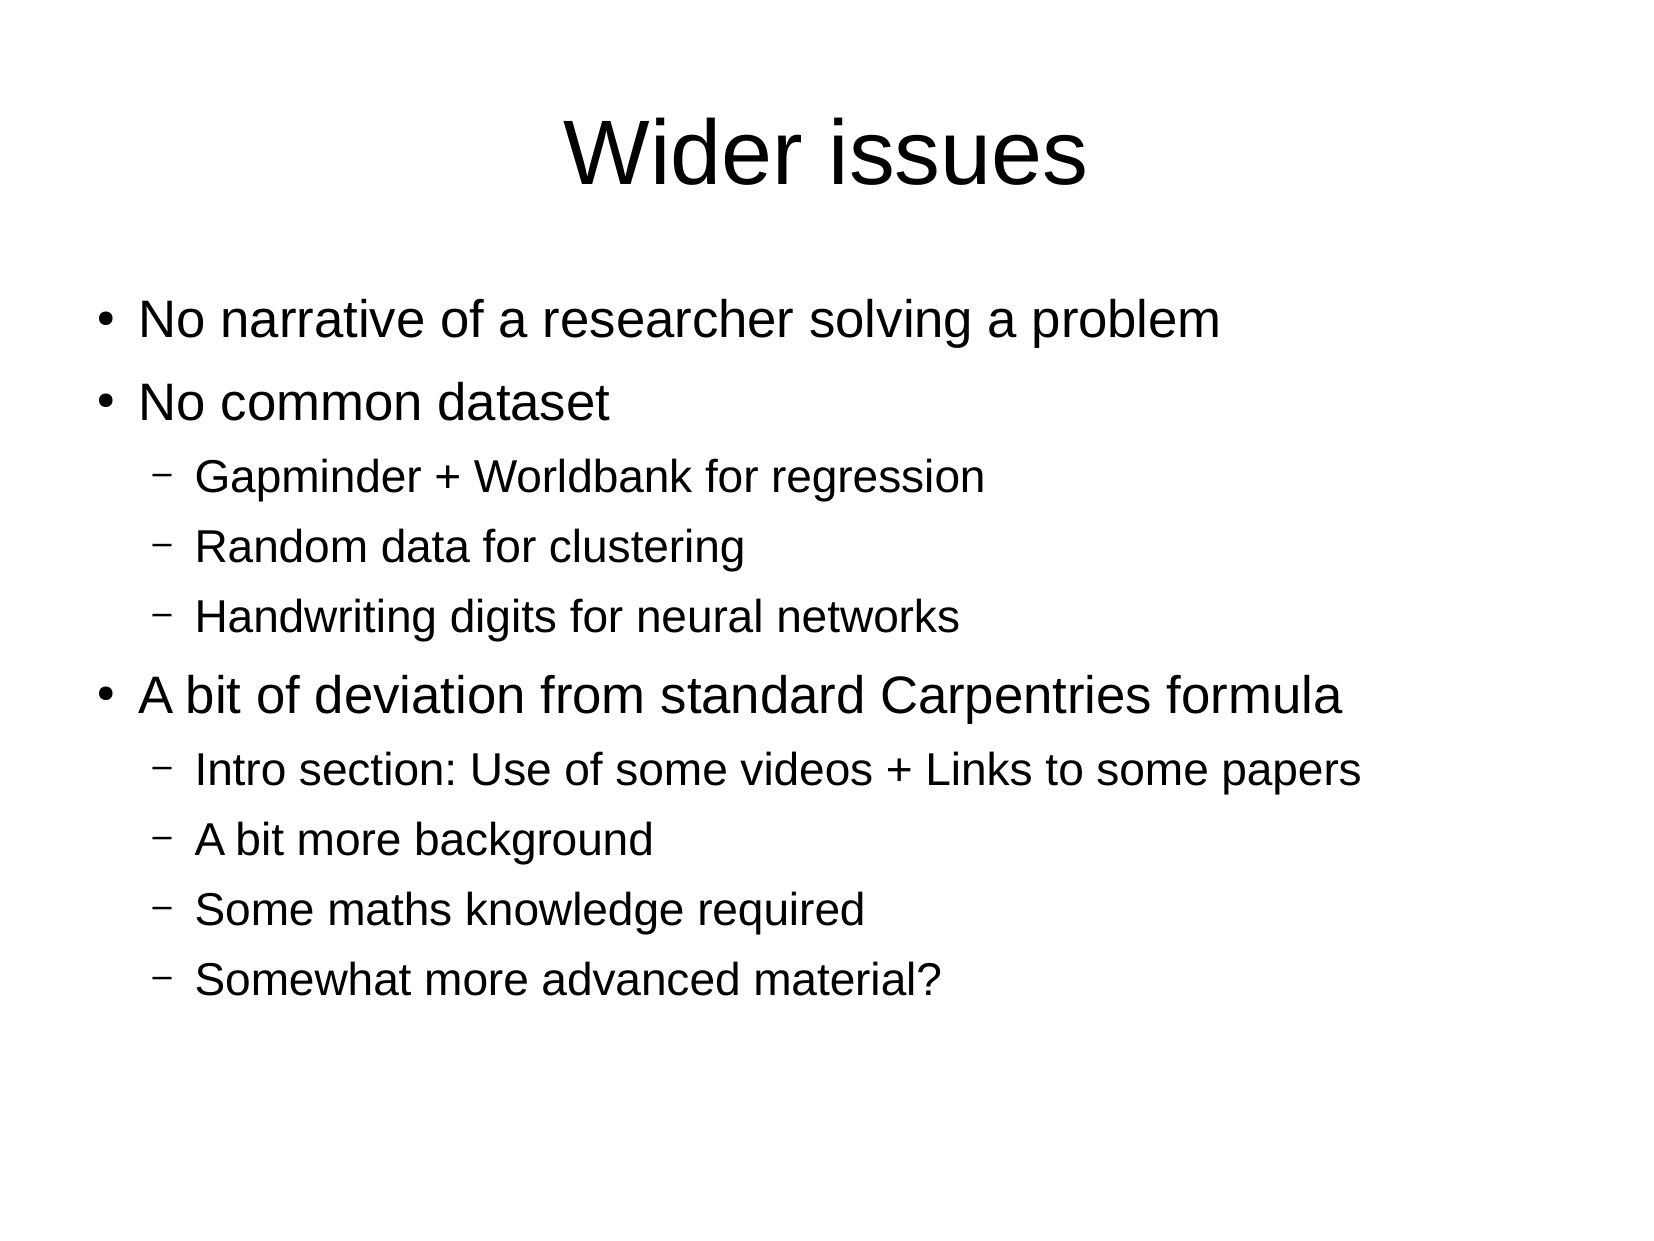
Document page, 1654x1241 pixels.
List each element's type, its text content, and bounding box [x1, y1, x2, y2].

title Wider issues [82, 49, 1571, 257]
list No narrative of a researcher solving a problem No common dataset Gapminder + Worldbank for regression Random data for clustering Handwriting digits for neural networks A bit of deviation from standard Carpentries formula Intro section: Use of some videos + Links to some papers A bit more background Some maths knowledge required Somewhat more advanced material? [82, 290, 1571, 1010]
